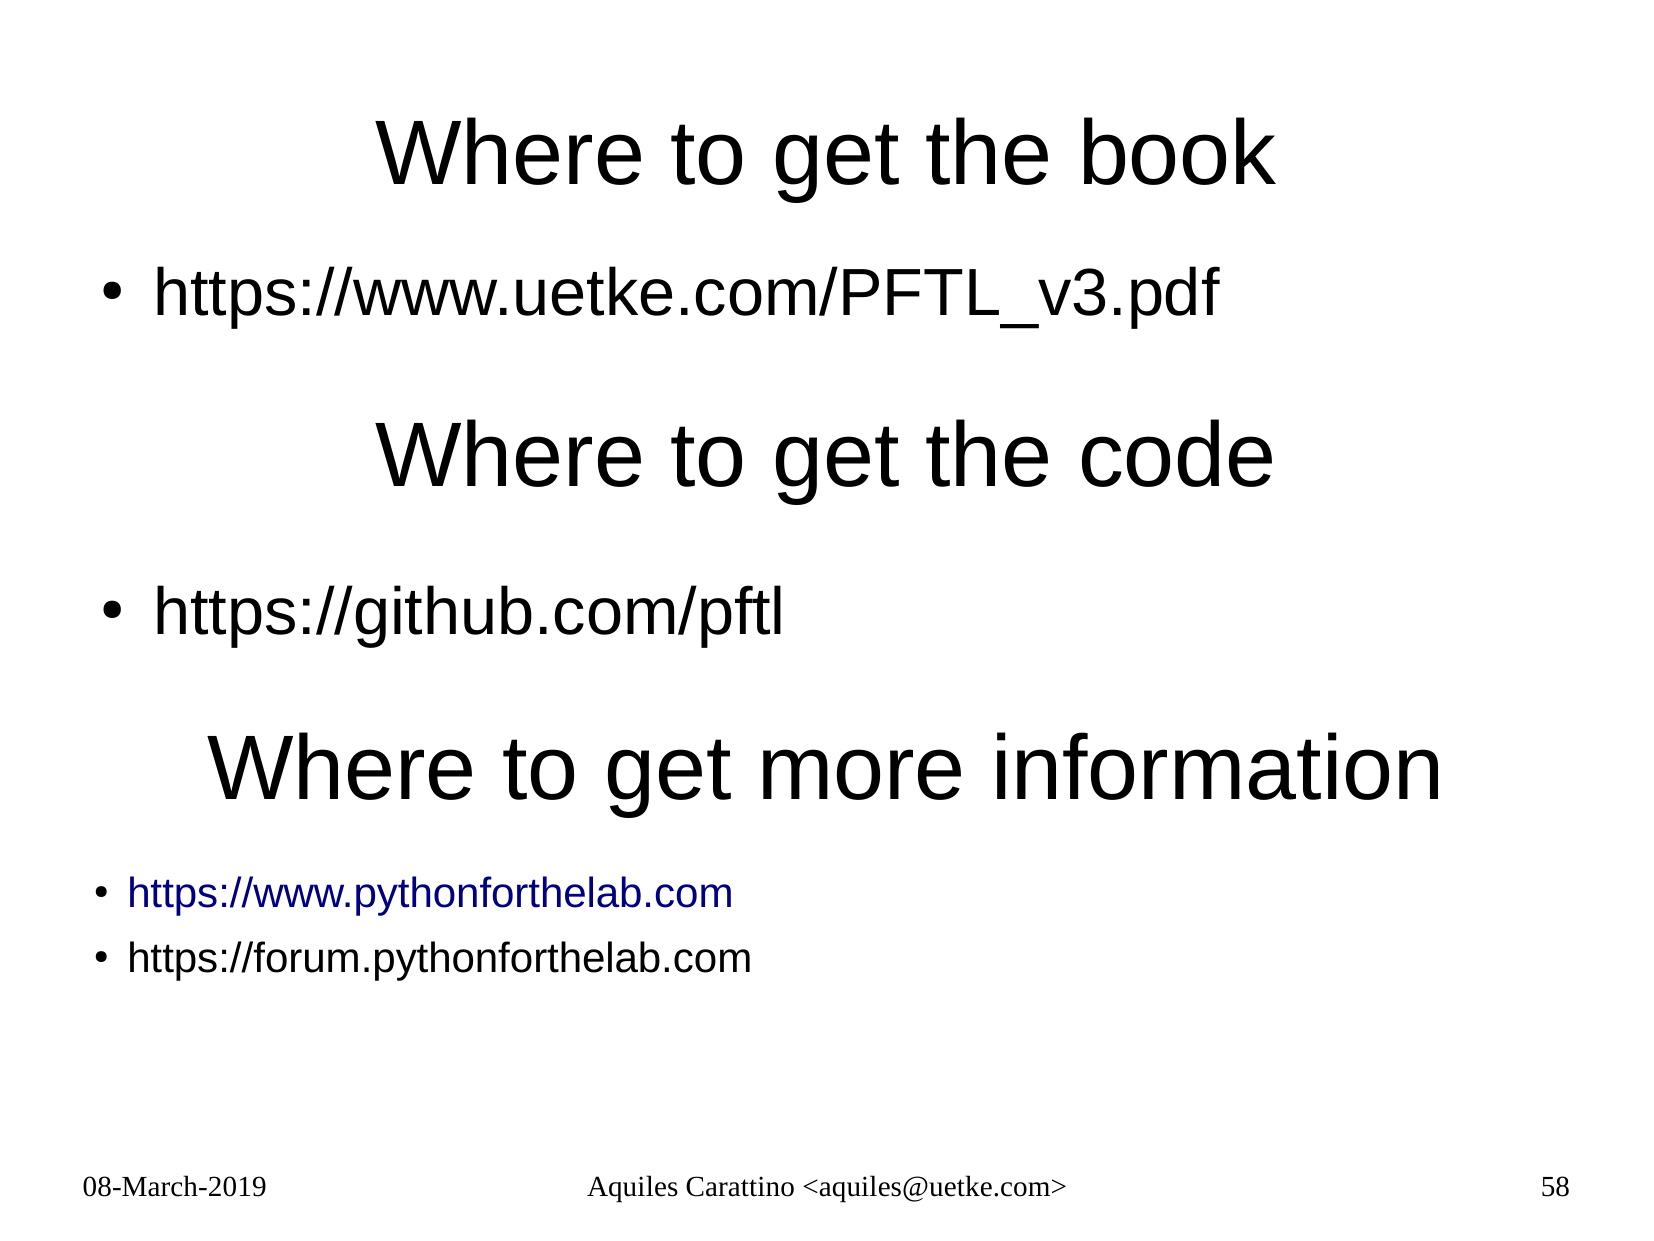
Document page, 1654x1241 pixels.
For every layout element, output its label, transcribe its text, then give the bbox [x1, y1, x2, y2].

list https://github.com/pftl [82, 573, 1566, 663]
list https://www.uetke.com/PFTL_v3.pdf [82, 254, 1566, 350]
title Where to get the book [82, 49, 1571, 257]
title Where to get the code [82, 350, 1571, 558]
list https://www.pythonforthelab.com https://forum.pythonforthelab.com [82, 869, 1566, 984]
title Where to get more information [82, 663, 1571, 871]
